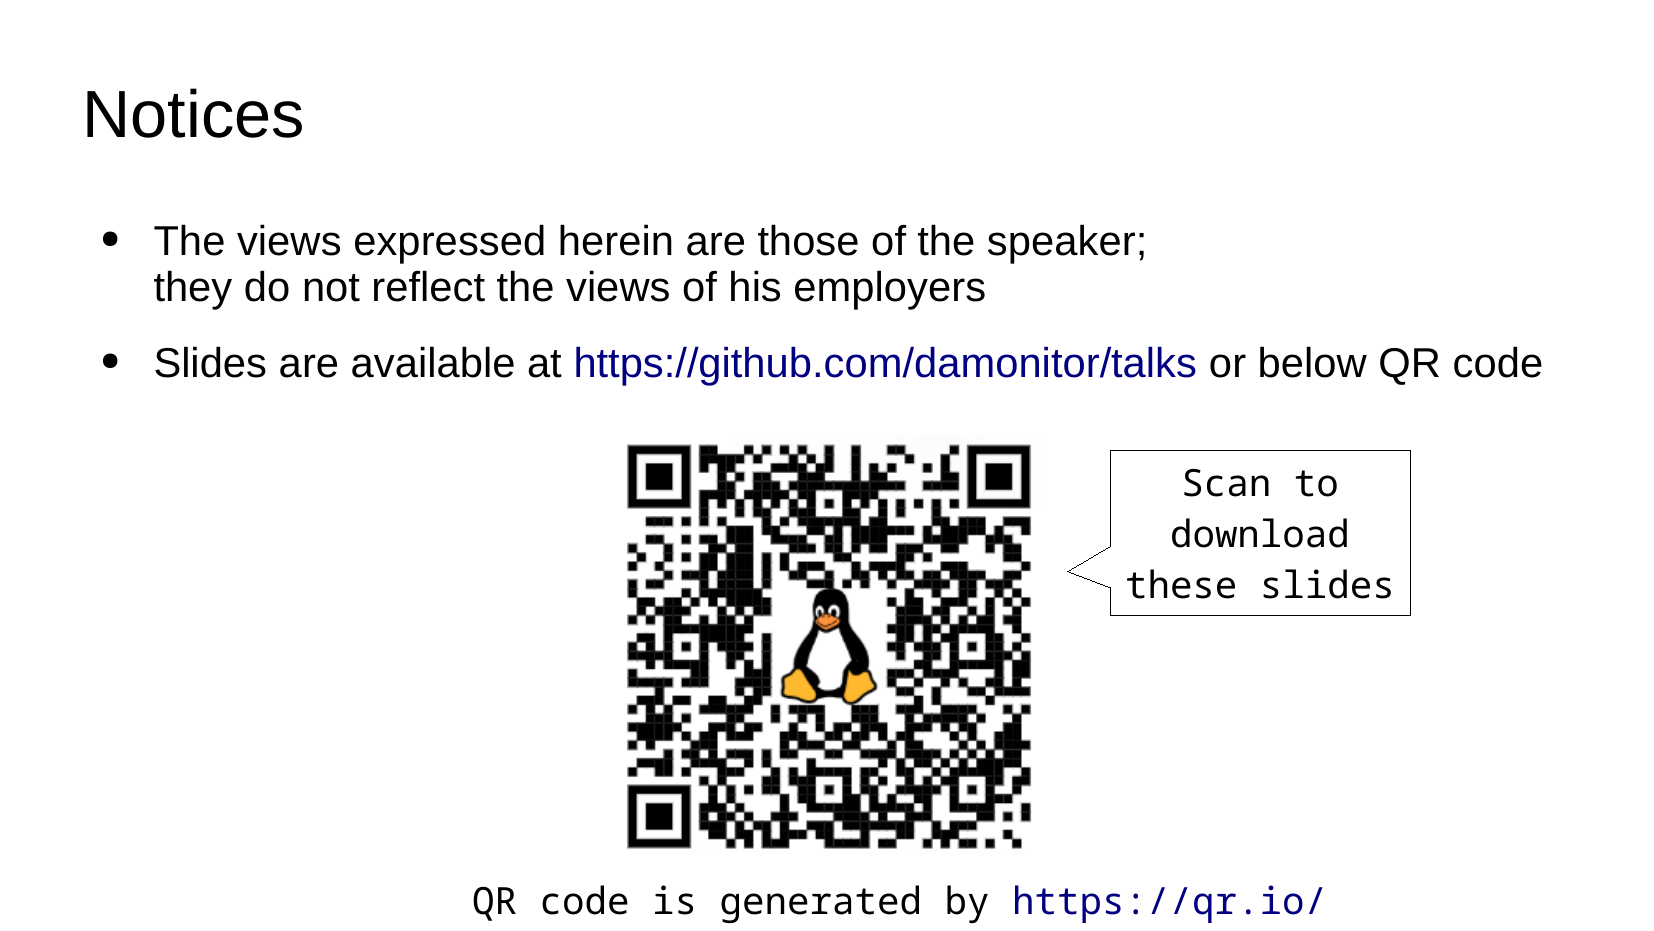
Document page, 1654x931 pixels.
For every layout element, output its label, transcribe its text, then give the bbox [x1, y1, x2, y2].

text_box Scan to download these slides [1067, 450, 1411, 616]
text_box QR code is generated by https://qr.io/ [457, 867, 1200, 920]
list The views expressed herein are those of the speaker; they do not reflect the views of his employers Slides are available at https://github.com/damonitor/talks or below QR code [82, 217, 1571, 757]
picture [615, 434, 1042, 856]
title Notices [82, 36, 1571, 193]
